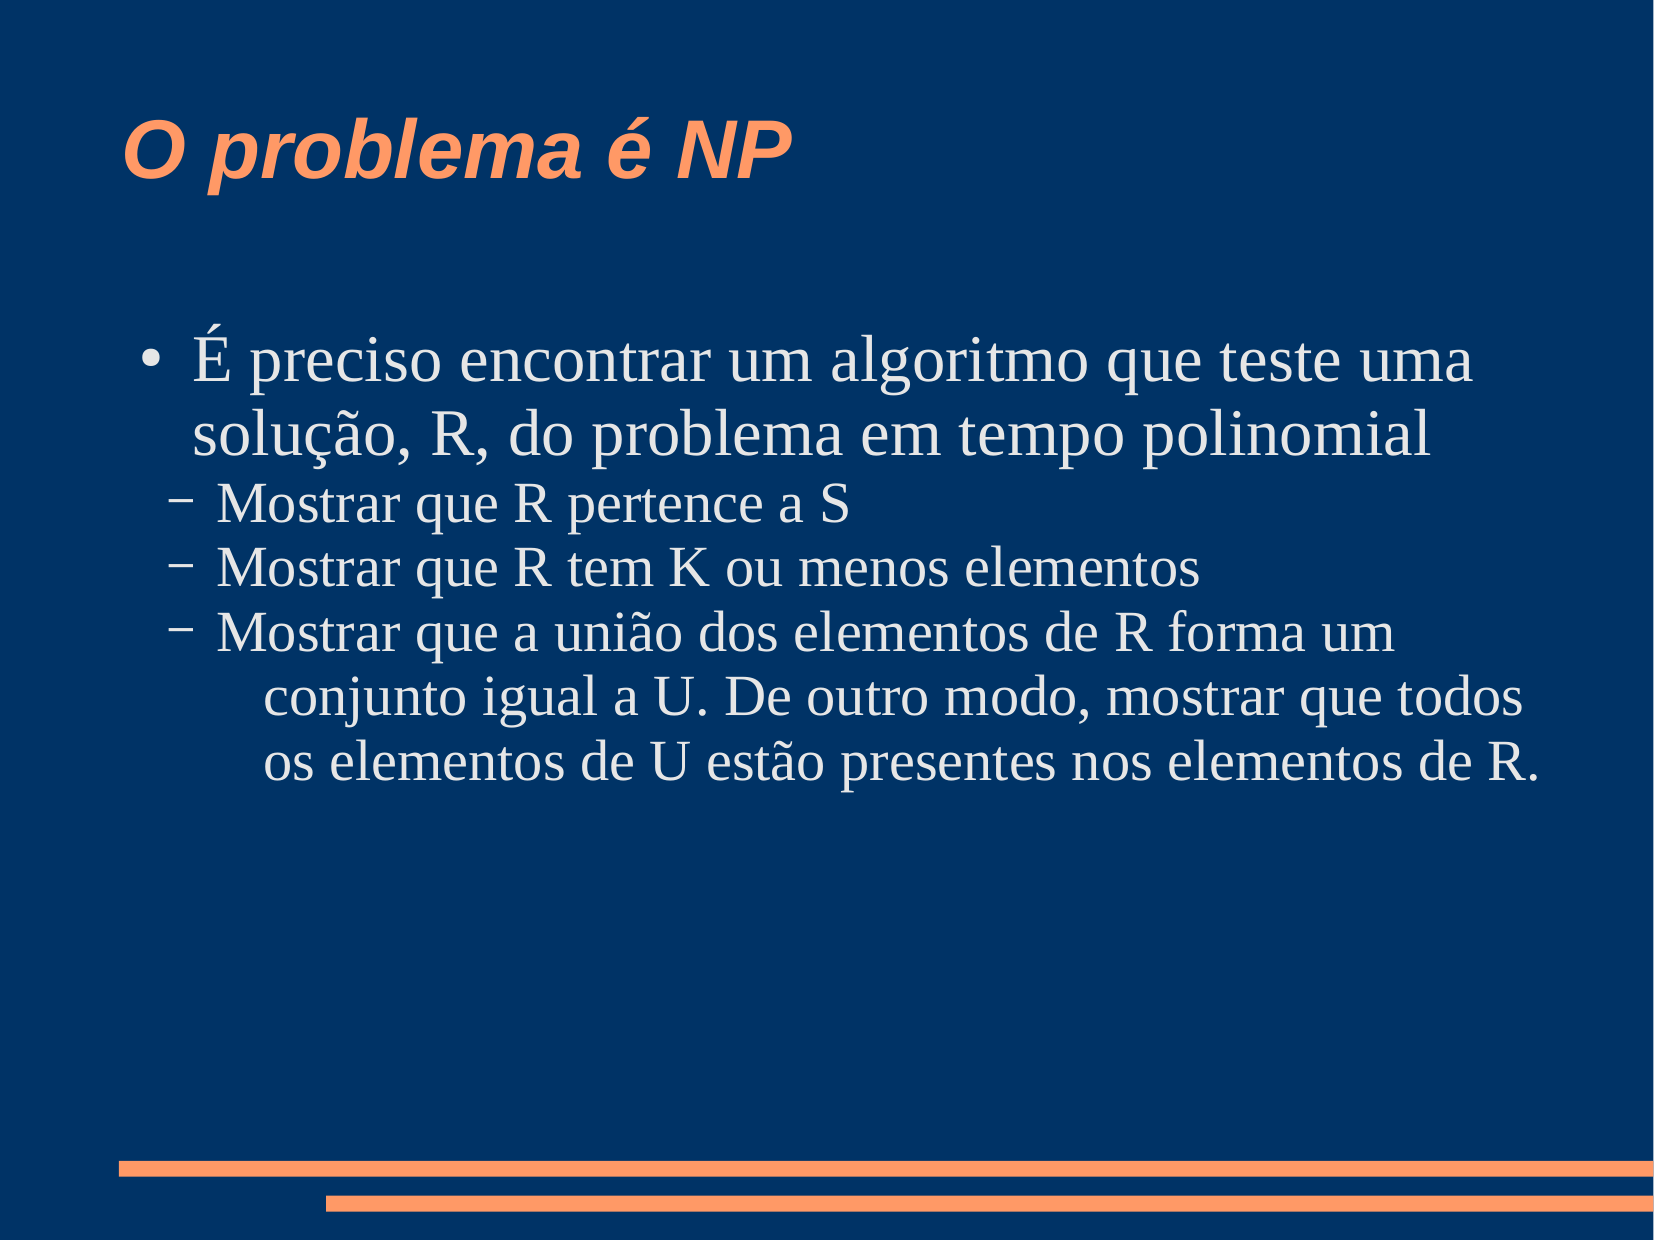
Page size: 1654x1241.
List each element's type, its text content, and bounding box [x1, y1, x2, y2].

list É preciso encontrar um algoritmo que teste uma solução, R, do problema em tempo polinomial Mostrar que R pertence a S Mostrar que R tem K ou menos elementos Mostrar que a união dos elementos de R forma um conjunto igual a U. De outro modo, mostrar que todos os elementos de U estão presentes nos elementos de R. [121, 322, 1561, 1118]
title O problema é NP [121, 53, 1534, 246]
